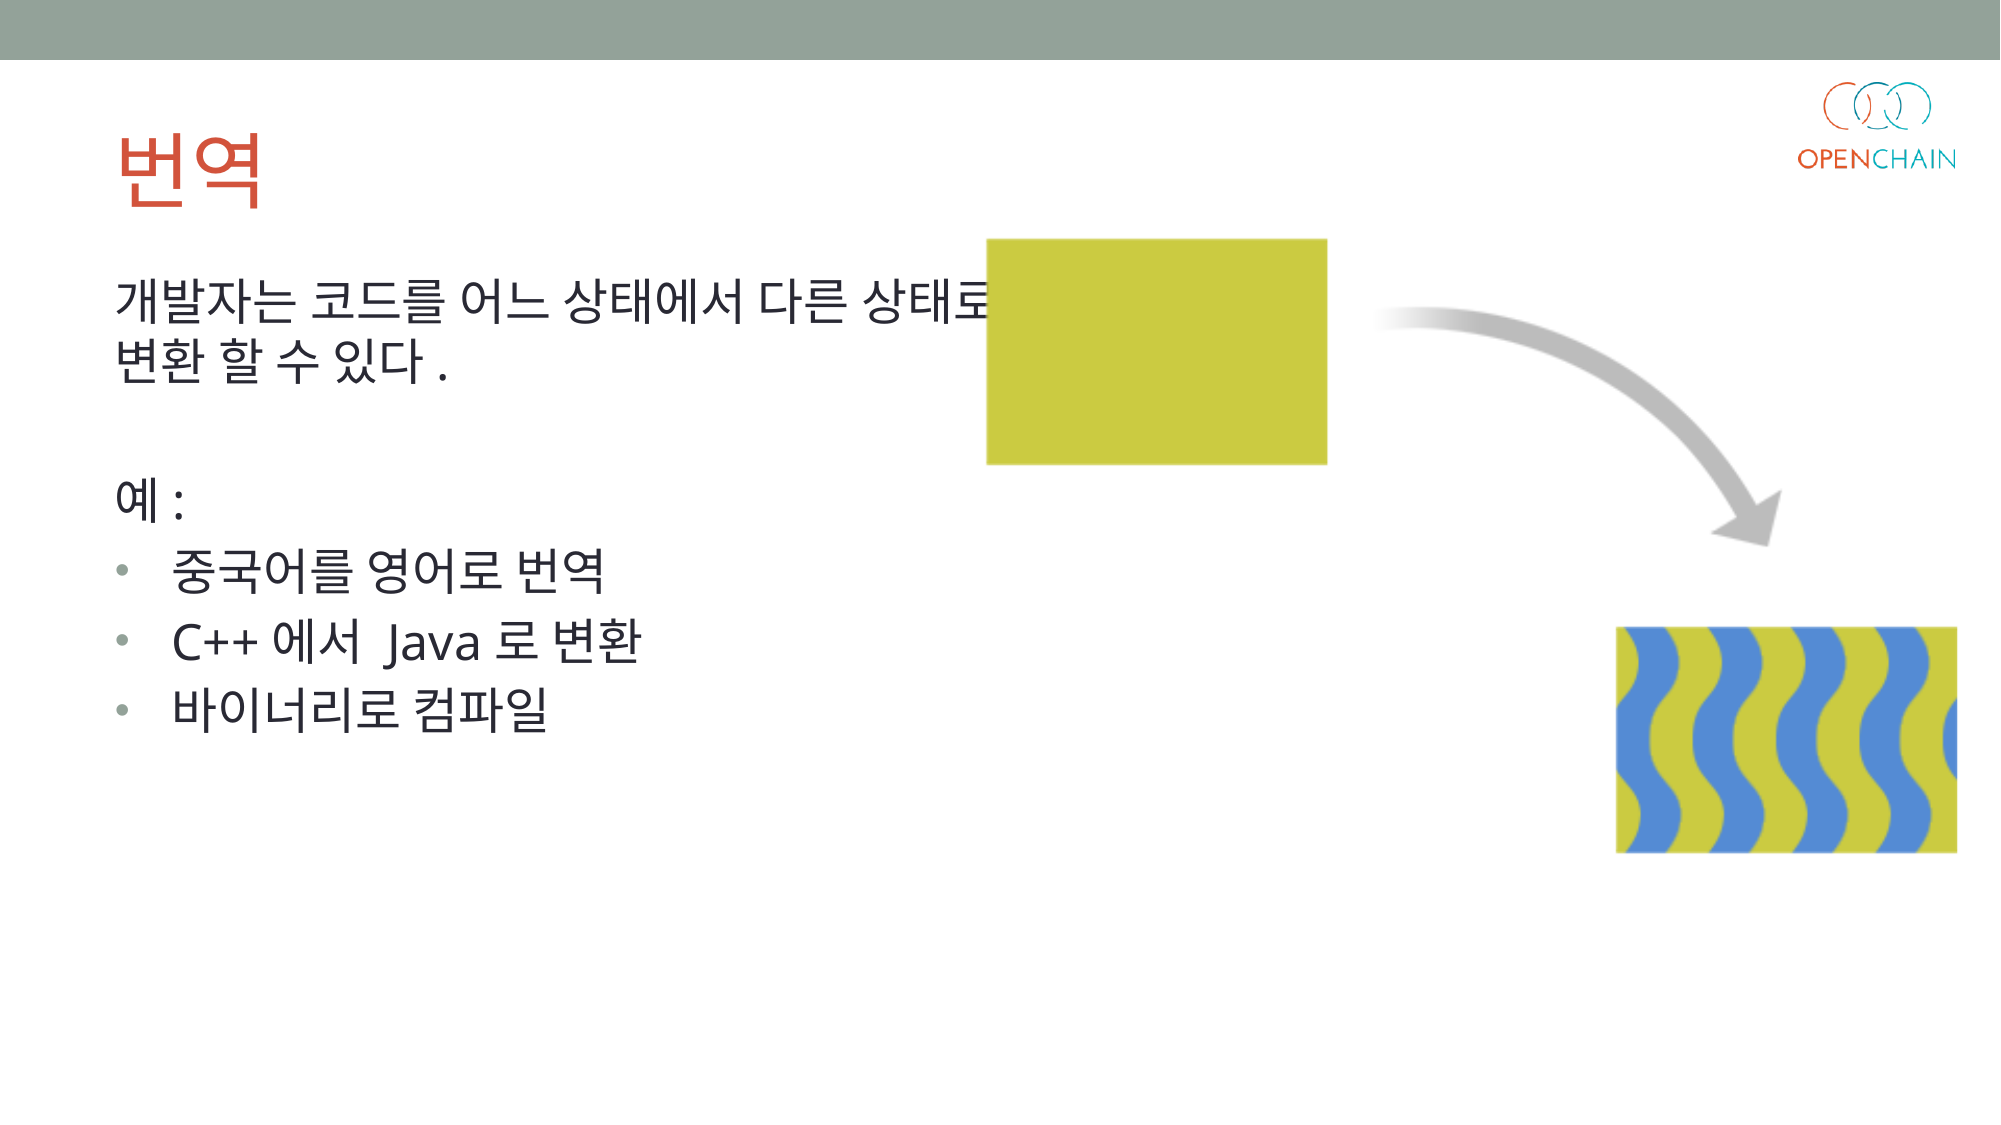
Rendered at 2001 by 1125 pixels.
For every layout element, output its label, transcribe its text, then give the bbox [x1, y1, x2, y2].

picture [730, 149, 2000, 1088]
title 번역 [99, 87, 1900, 251]
list 개발자는 코드를 어느 상태에서 다른 상태로 변환 할 수 있다. 예: 중국어를 영어로 번역 C++에서 Java로 변환 바이너리로 컴파일 [99, 262, 730, 1063]
